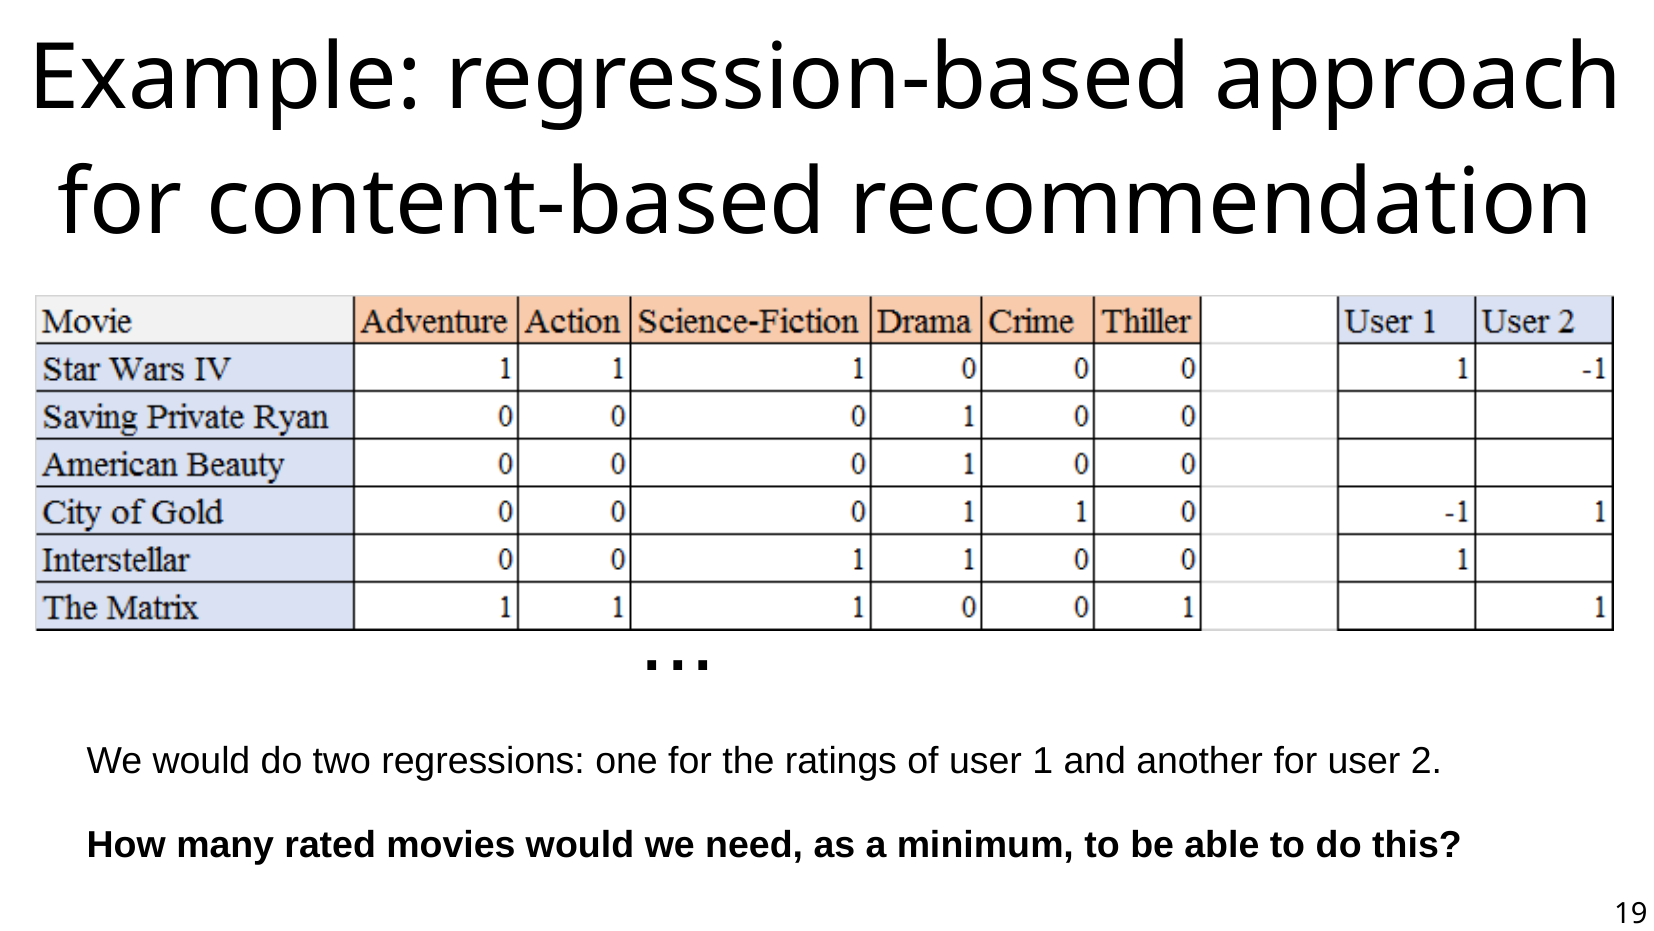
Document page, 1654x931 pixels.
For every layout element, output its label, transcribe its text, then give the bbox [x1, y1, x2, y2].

text_box We would do two regressions: one for the ratings of user 1 and another for user 2. How many rated movies would we need, as a minimum, to be able to do this? [71, 731, 1536, 890]
picture [35, 295, 1614, 631]
text_box ... [624, 579, 1010, 698]
title Example: regression-based approach for content-based recommendation [3, 2, 1650, 268]
